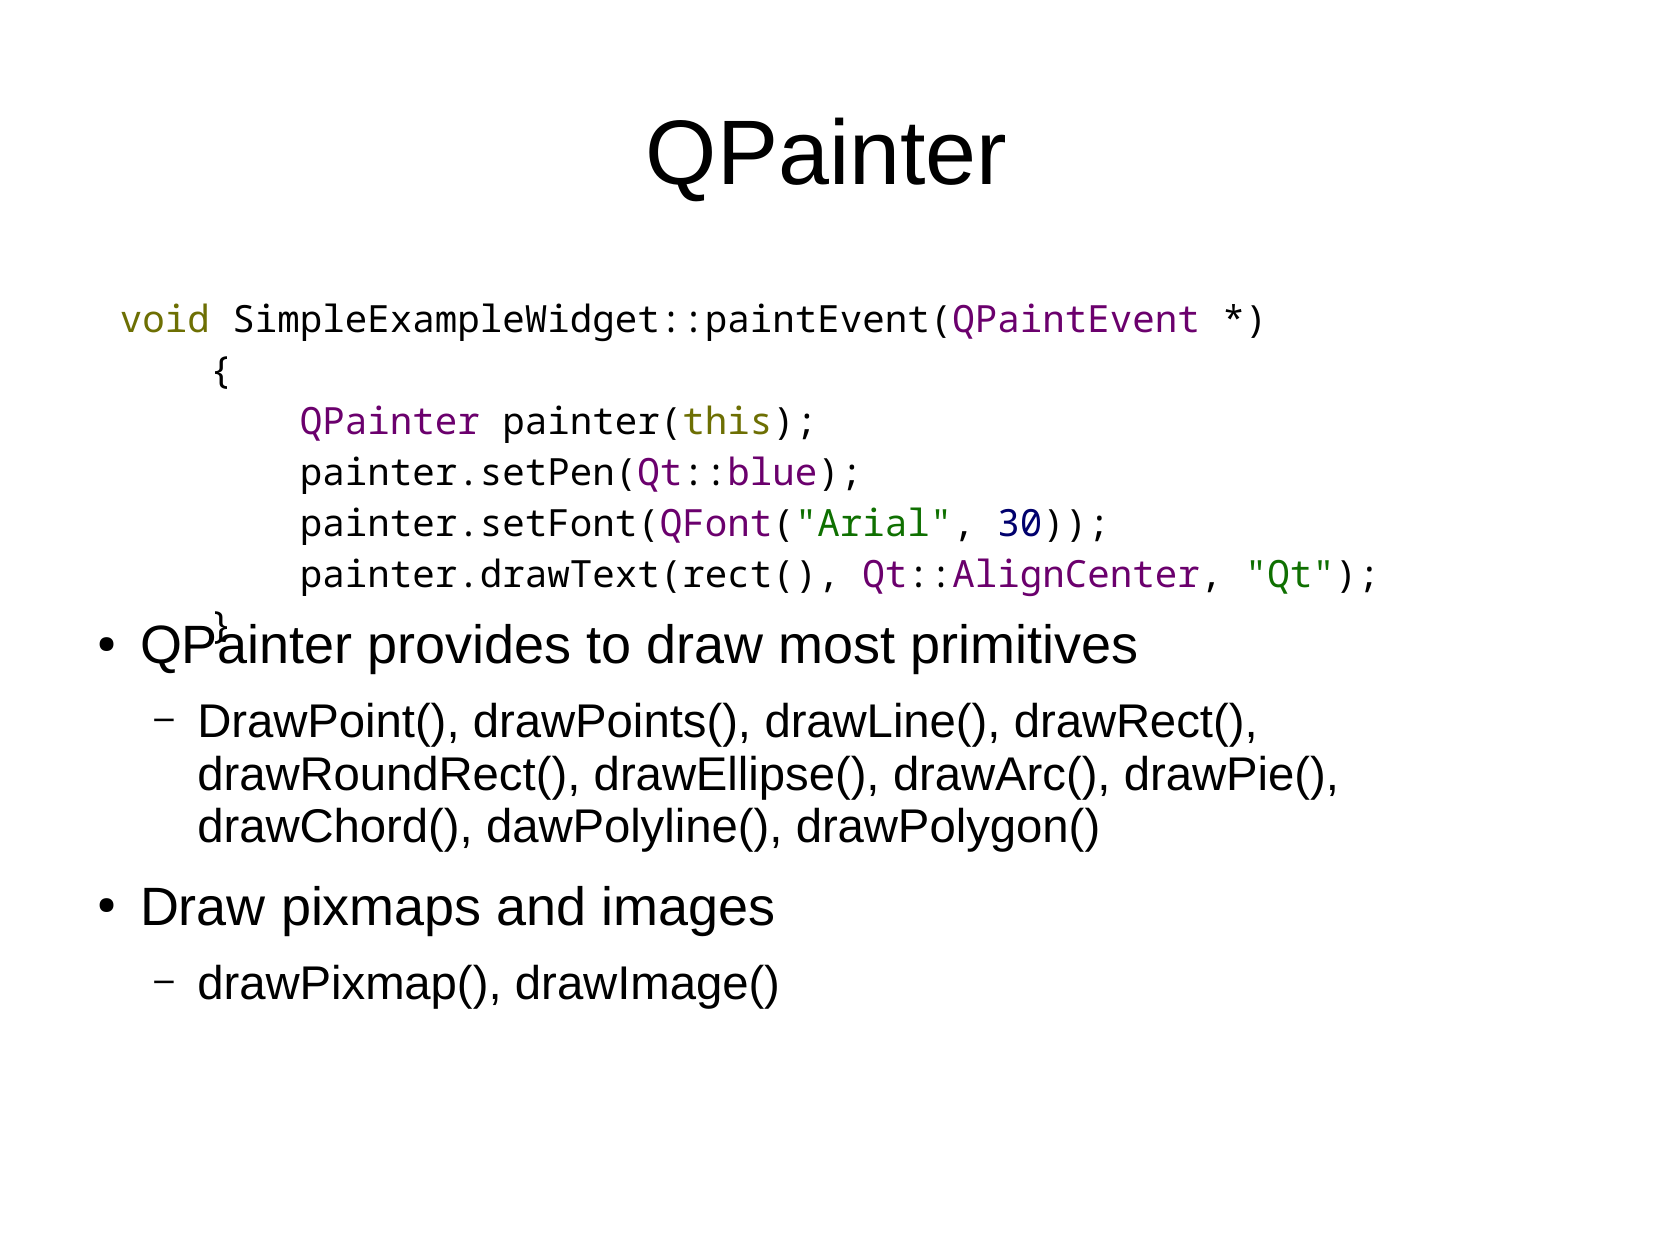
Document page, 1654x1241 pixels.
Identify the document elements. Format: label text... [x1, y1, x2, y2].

title QPainter [82, 49, 1571, 257]
text_box void SimpleExampleWidget::paintEvent(QPaintEvent *) { QPainter painter(this); painter.setPen(Qt::blue); painter.setFont(QFont("Arial", 30)); painter.drawText(rect(), Qt::AlignCenter, "Qt"); } [105, 285, 1441, 601]
list QPainter provides to draw most primitives DrawPoint(), drawPoints(), drawLine(), drawRect(), drawRoundRect(), drawEllipse(), drawArc(), drawPie(), drawChord(), dawPolyline(), drawPolygon() Draw pixmaps and images drawPixmap(), drawImage() [82, 615, 1571, 1010]
